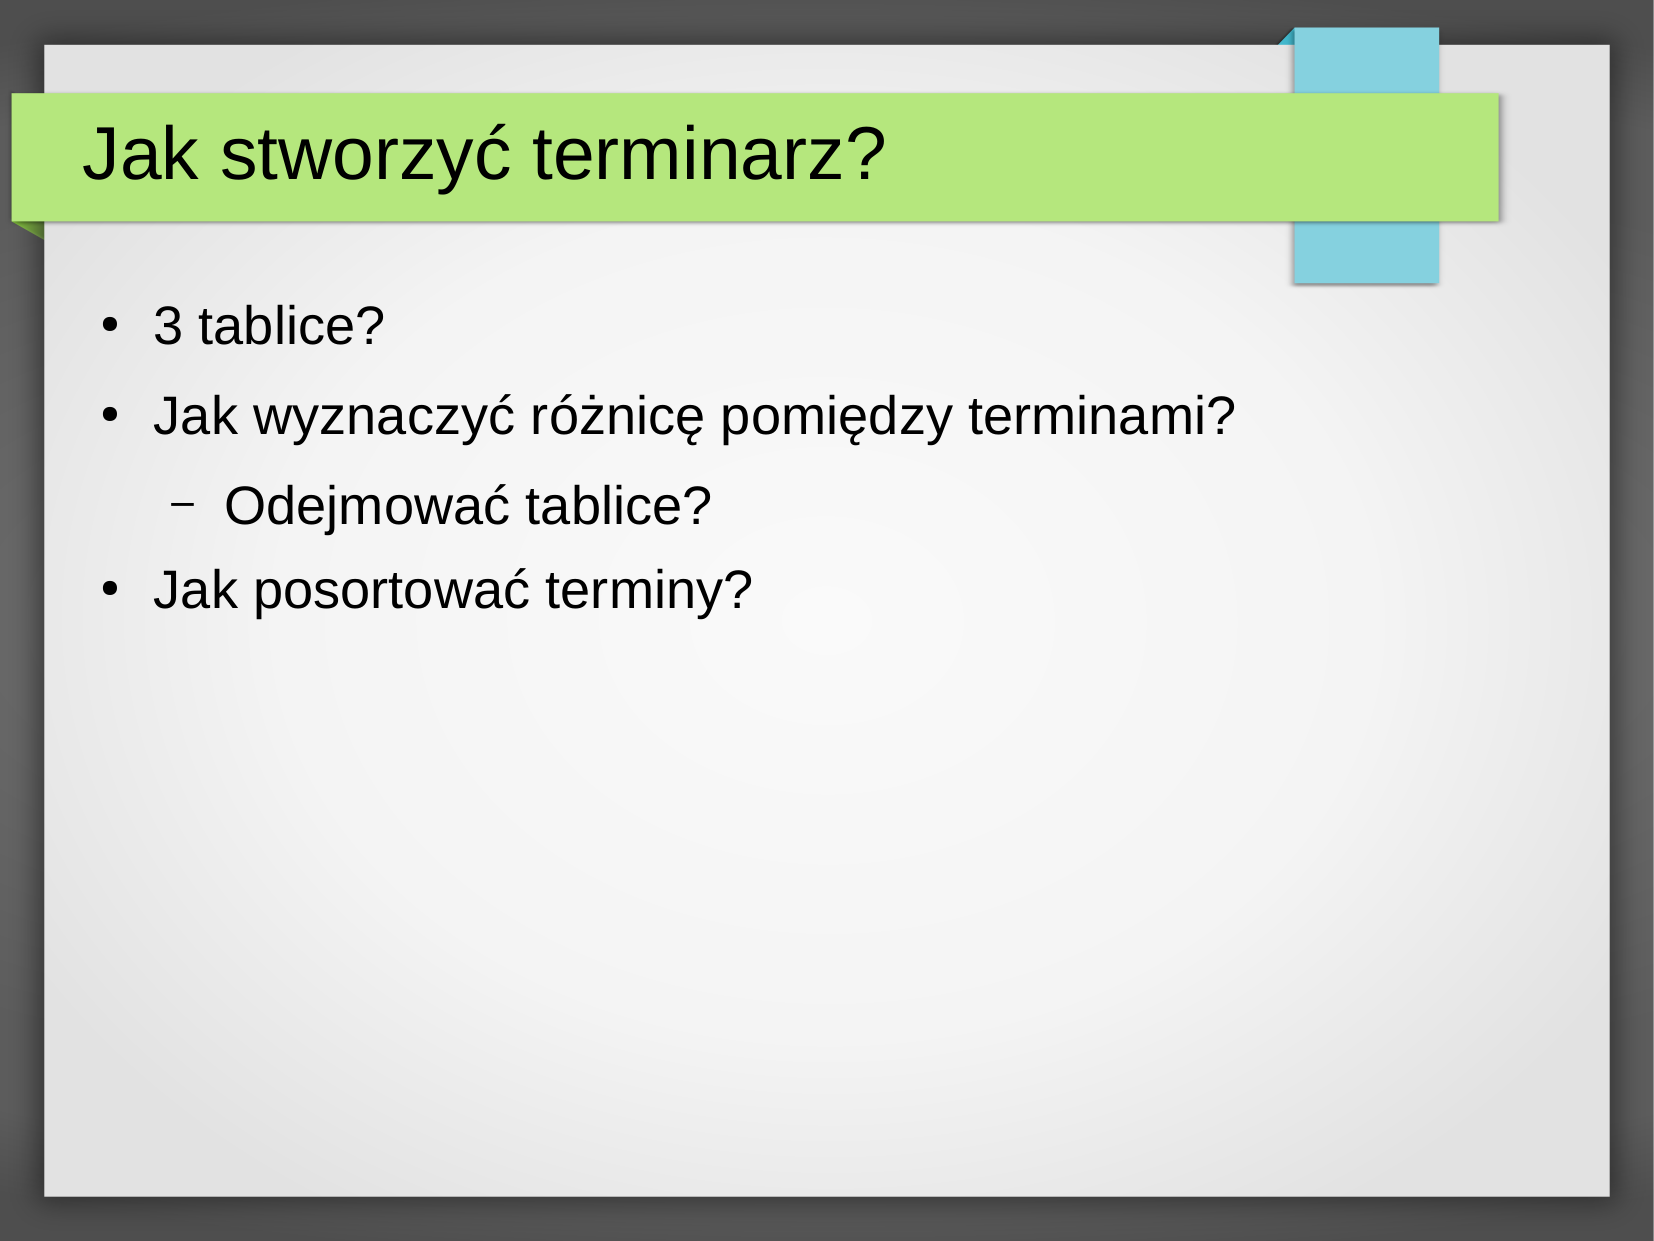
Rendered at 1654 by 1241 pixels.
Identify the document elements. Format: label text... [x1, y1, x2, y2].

list 3 tablice? Jak wyznaczyć różnicę pomiędzy terminami? Odejmować tablice? Jak posortować terminy? [82, 295, 1571, 1015]
picture [0, 0, 1654, 1241]
title Jak stworzyć terminarz? [82, 94, 1264, 213]
